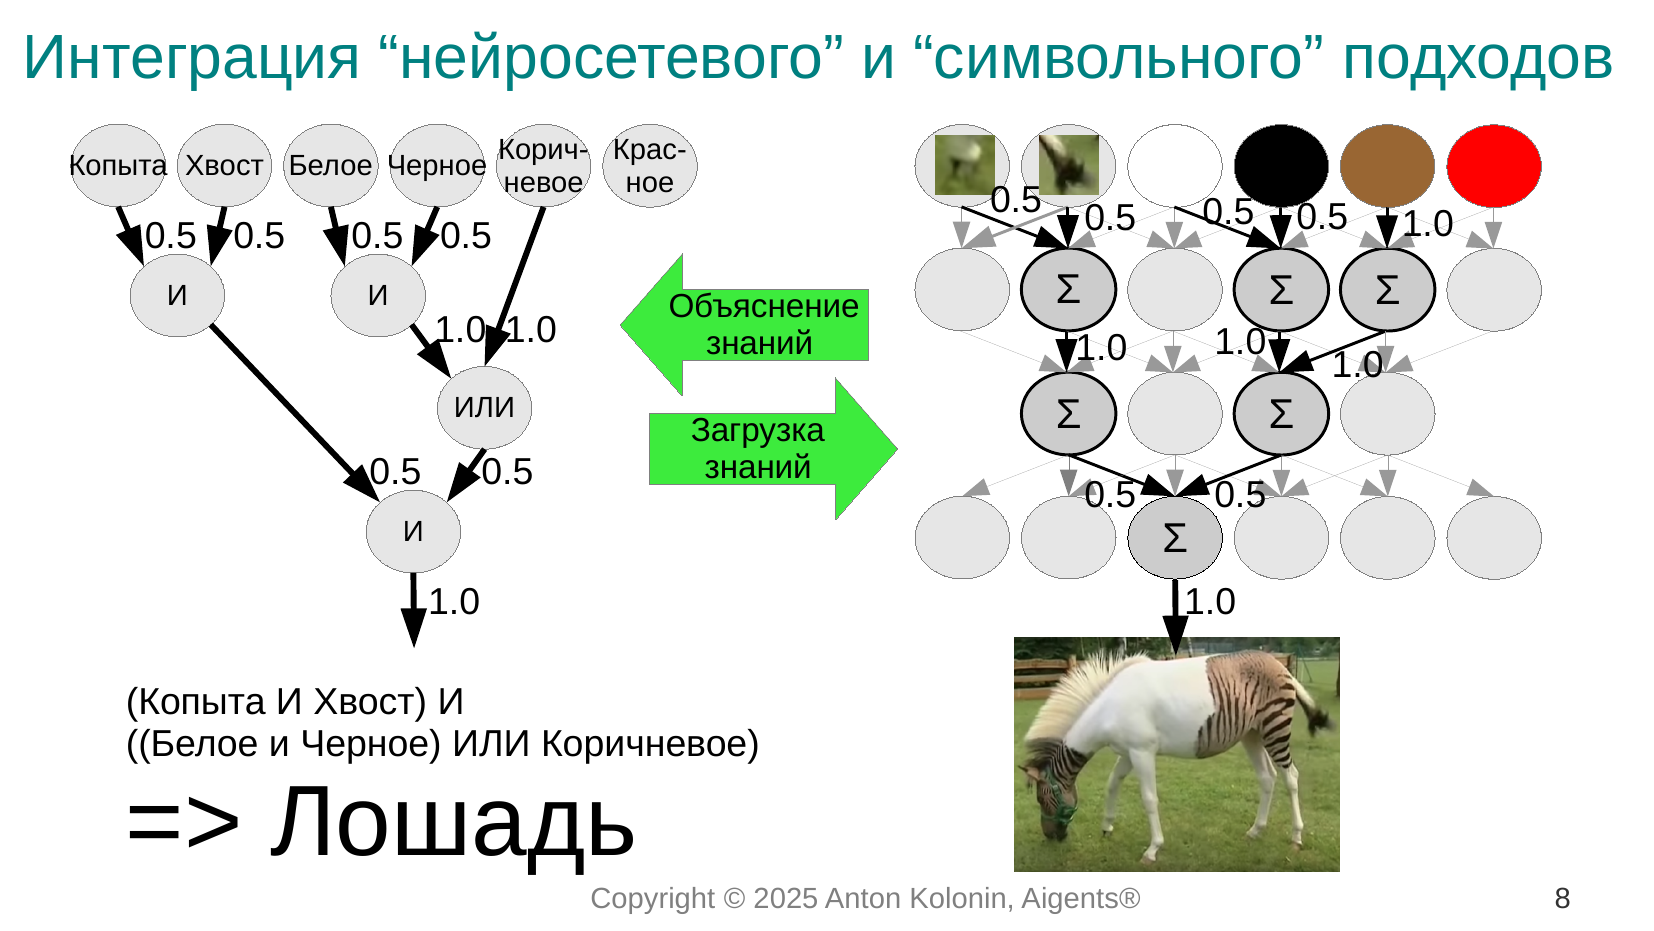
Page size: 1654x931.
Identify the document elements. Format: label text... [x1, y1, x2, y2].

text_box Интеграция “нейросетевого” и “символьного” подходов [0, 1, 1654, 113]
picture [1014, 637, 1340, 872]
text_box [1446, 496, 1542, 580]
text_box Загрузка знаний [649, 377, 898, 520]
text_box [1127, 372, 1223, 455]
text_box 0.5 [425, 206, 508, 267]
picture [1039, 135, 1099, 195]
text_box 0.5 [1199, 465, 1282, 526]
text_box Σ [1021, 248, 1116, 331]
text_box ИЛИ [437, 366, 532, 446]
text_box Σ [1340, 249, 1435, 332]
text_box 1.0 [502, 301, 573, 362]
text_box 1.0 [1387, 194, 1469, 255]
picture [935, 135, 995, 195]
text_box 0.5 [975, 171, 1058, 232]
text_box [914, 248, 1010, 331]
text_box 1.0 [419, 301, 502, 362]
text_box 0.5 [1069, 188, 1152, 249]
text_box 0.5 [130, 206, 213, 267]
text_box 0.5 [466, 443, 549, 503]
text_box И [130, 267, 225, 337]
text_box Копыта [72, 124, 166, 207]
text_box И [366, 495, 461, 573]
text_box 0.5 [218, 206, 301, 267]
text_box Объяснение знаний [620, 253, 869, 396]
text_box Черное [390, 124, 485, 206]
text_box [1340, 373, 1436, 455]
text_box [1234, 124, 1329, 208]
text_box [1058, 195, 1069, 207]
text_box [914, 124, 994, 208]
text_box Σ [1234, 249, 1329, 331]
text_box 0.5 [1069, 466, 1152, 527]
text_box 0.5 [1281, 188, 1364, 249]
text_box 0.5 [354, 443, 437, 503]
text_box [995, 136, 1010, 171]
text_box Σ [1127, 496, 1223, 579]
text_box [1234, 496, 1329, 580]
text_box 1.0 [1199, 312, 1282, 373]
text_box 1.0 [1060, 318, 1143, 379]
text_box 1.0 [1316, 336, 1399, 397]
text_box Корич- невое [496, 124, 591, 207]
text_box [1127, 124, 1223, 208]
text_box [1340, 124, 1435, 208]
text_box [1021, 124, 1116, 188]
text_box Крас- ное [602, 124, 698, 208]
text_box [1340, 496, 1436, 580]
text_box [1446, 248, 1542, 332]
text_box Σ [1234, 372, 1329, 455]
text_box [1127, 248, 1223, 331]
text_box [915, 496, 1010, 579]
text_box 1.0 [1169, 572, 1252, 633]
text_box 1.0 [413, 572, 496, 633]
text_box 0.5 [1187, 183, 1270, 243]
text_box [1021, 496, 1117, 579]
text_box Σ [1021, 373, 1116, 455]
text_box И [330, 267, 426, 337]
text_box Белое [283, 124, 379, 207]
text_box [1446, 124, 1542, 208]
text_box 0.5 [336, 206, 419, 267]
text_box (Копыта И Хвост) И ((Белое и Черное) ИЛИ Коричневое) => Лошадь [111, 673, 776, 898]
text_box Хвост [177, 124, 272, 207]
